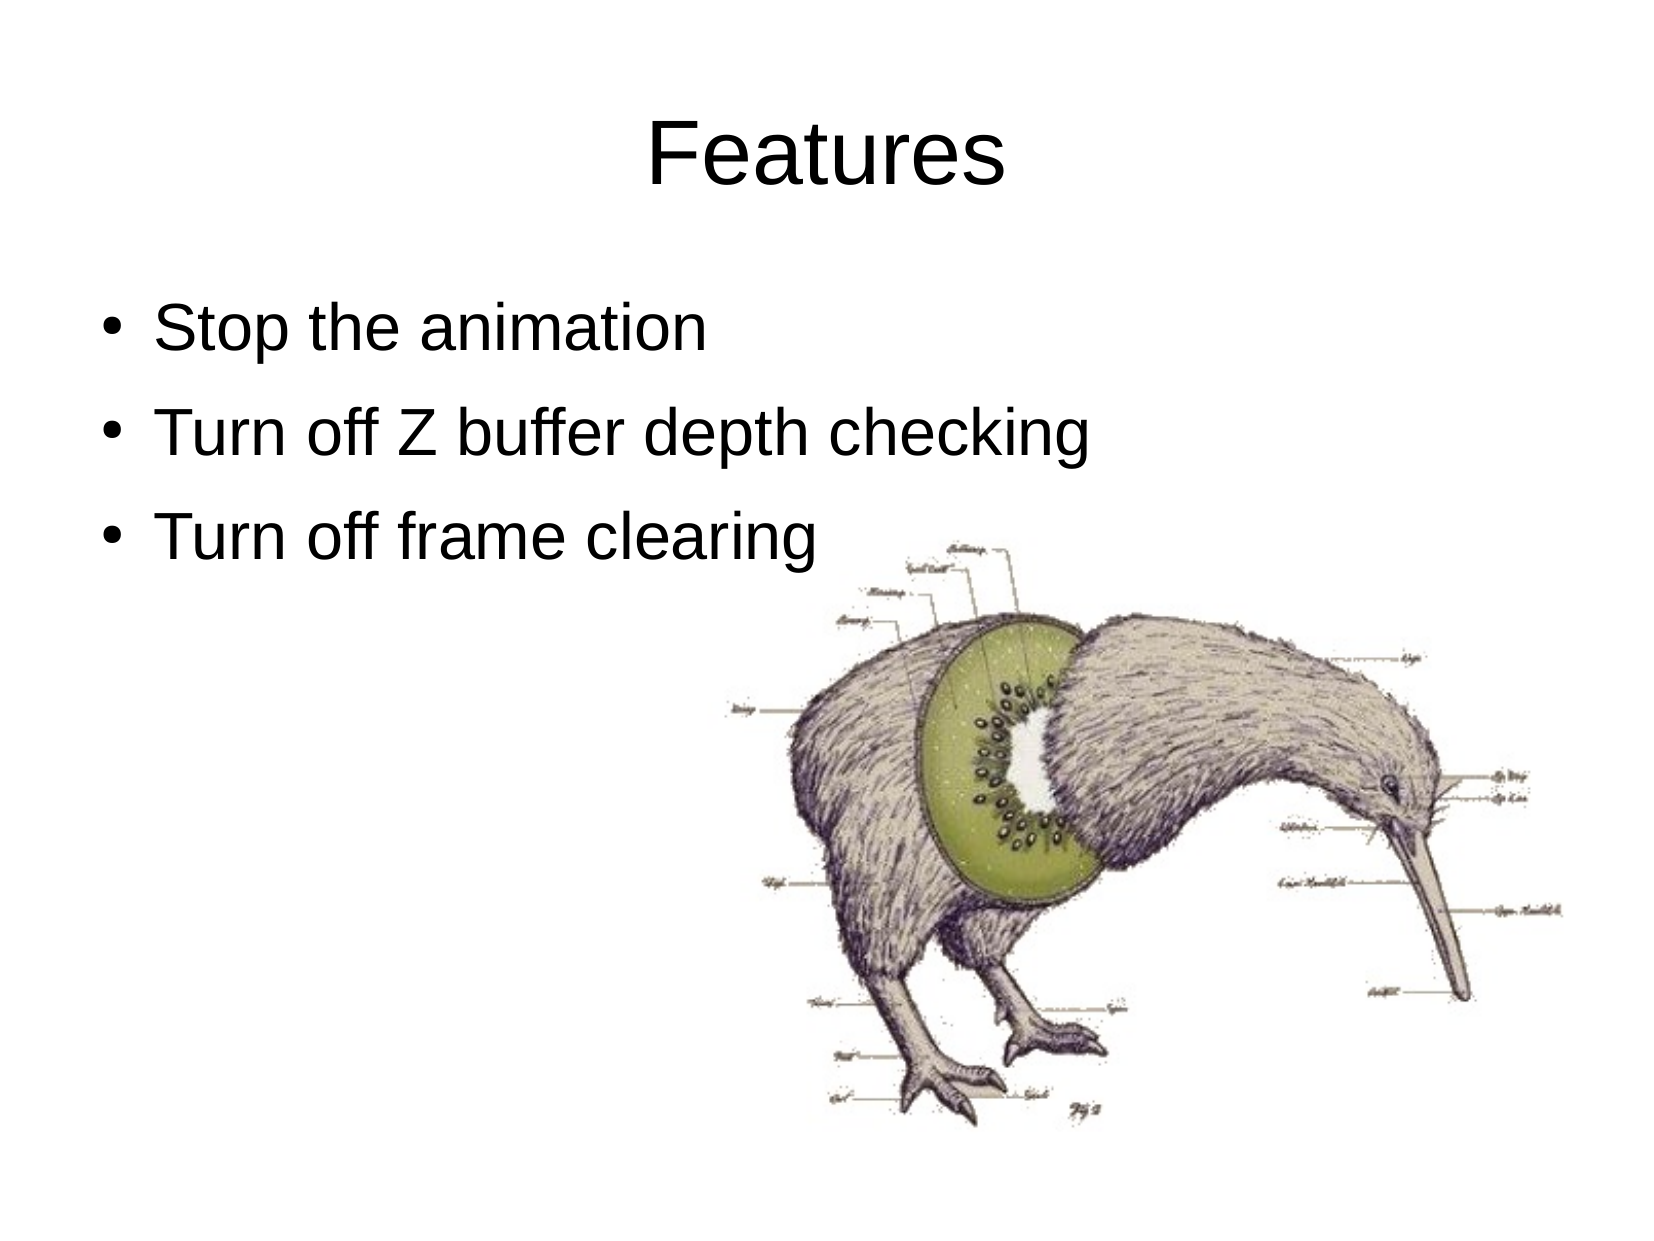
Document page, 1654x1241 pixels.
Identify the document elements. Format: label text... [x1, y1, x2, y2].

list Stop the animation Turn off Z buffer depth checking Turn off frame clearing [82, 290, 1571, 1010]
picture [676, 374, 1621, 1241]
title Features [82, 49, 1571, 257]
